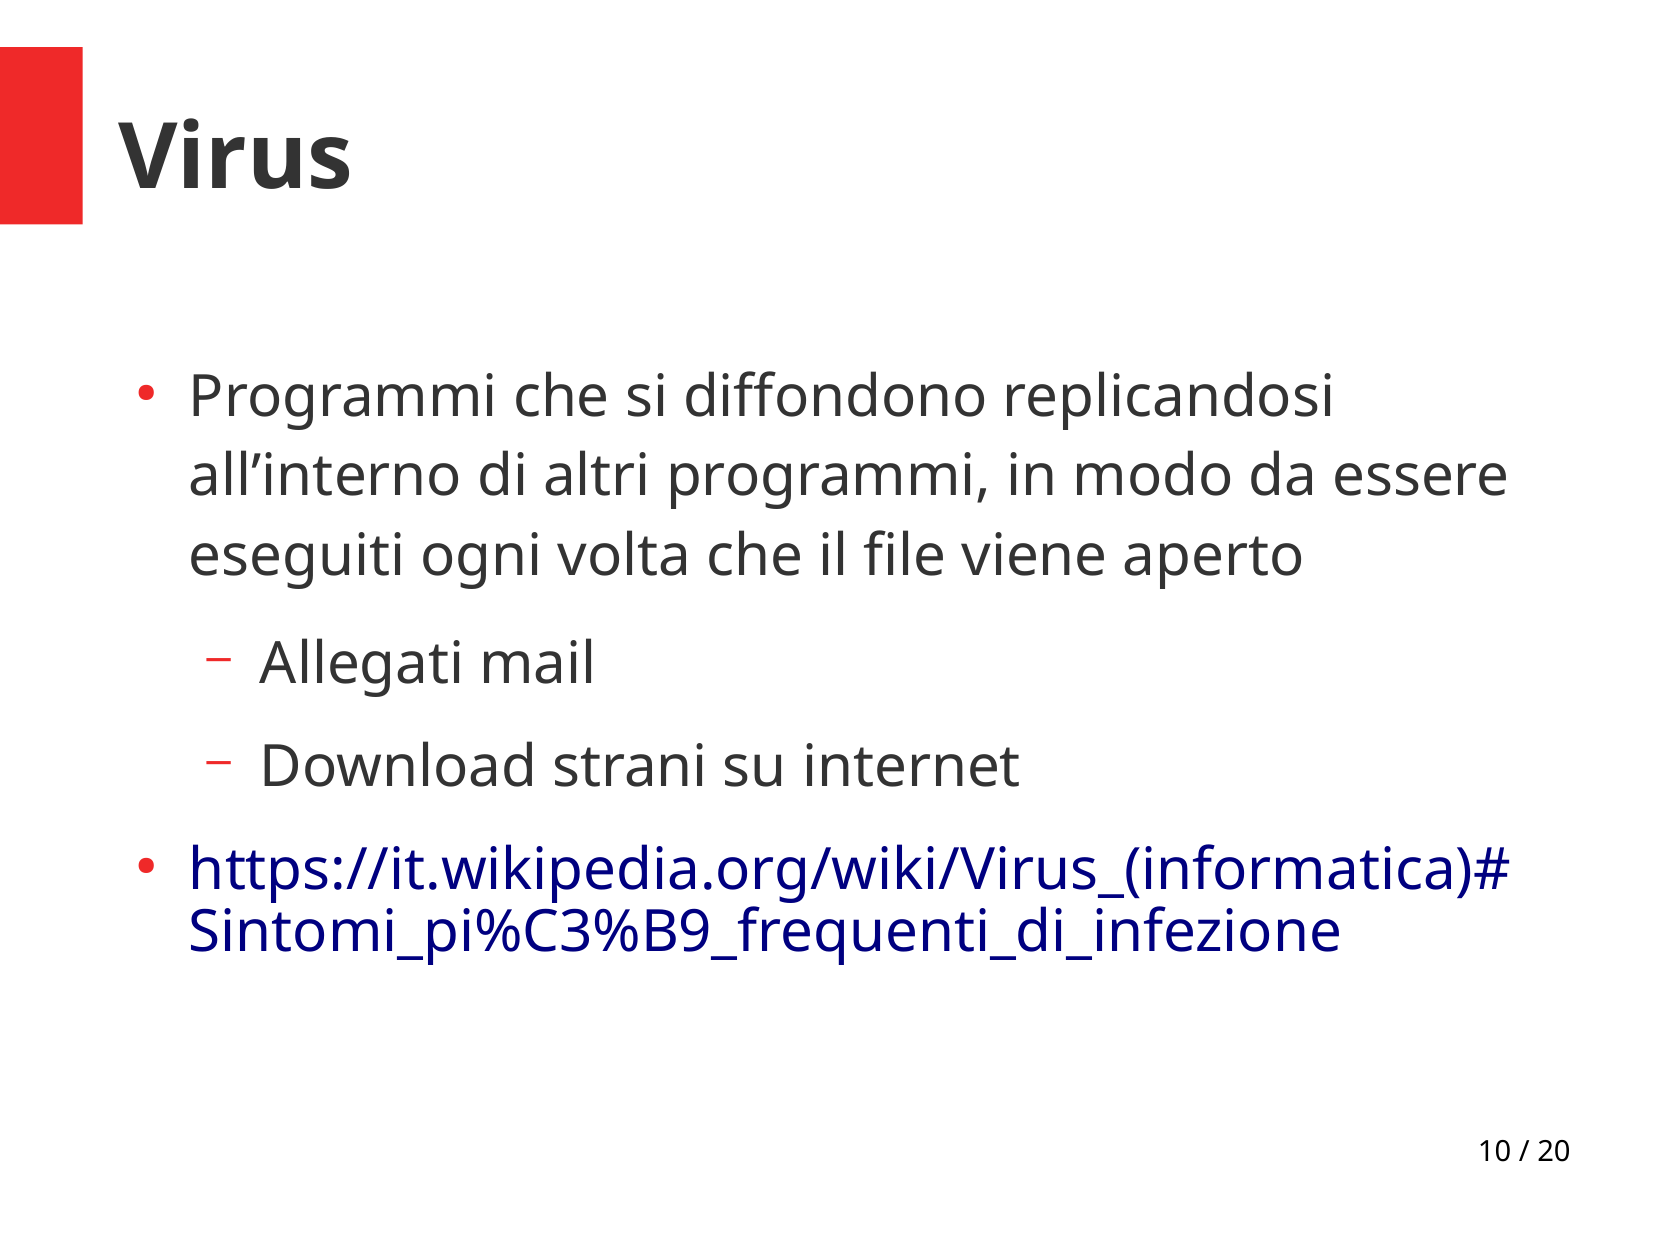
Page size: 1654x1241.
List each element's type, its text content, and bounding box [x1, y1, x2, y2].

list Programmi che si diffondono replicandosi all’interno di altri programmi, in modo da essere eseguiti ogni volta che il file viene aperto Allegati mail Download strani su internet https://it.wikipedia.org/wiki/Virus_(informatica)#Sintomi_pi%C3%B9_frequenti_di_infezione [118, 354, 1536, 1074]
title Virus [118, 49, 1571, 257]
